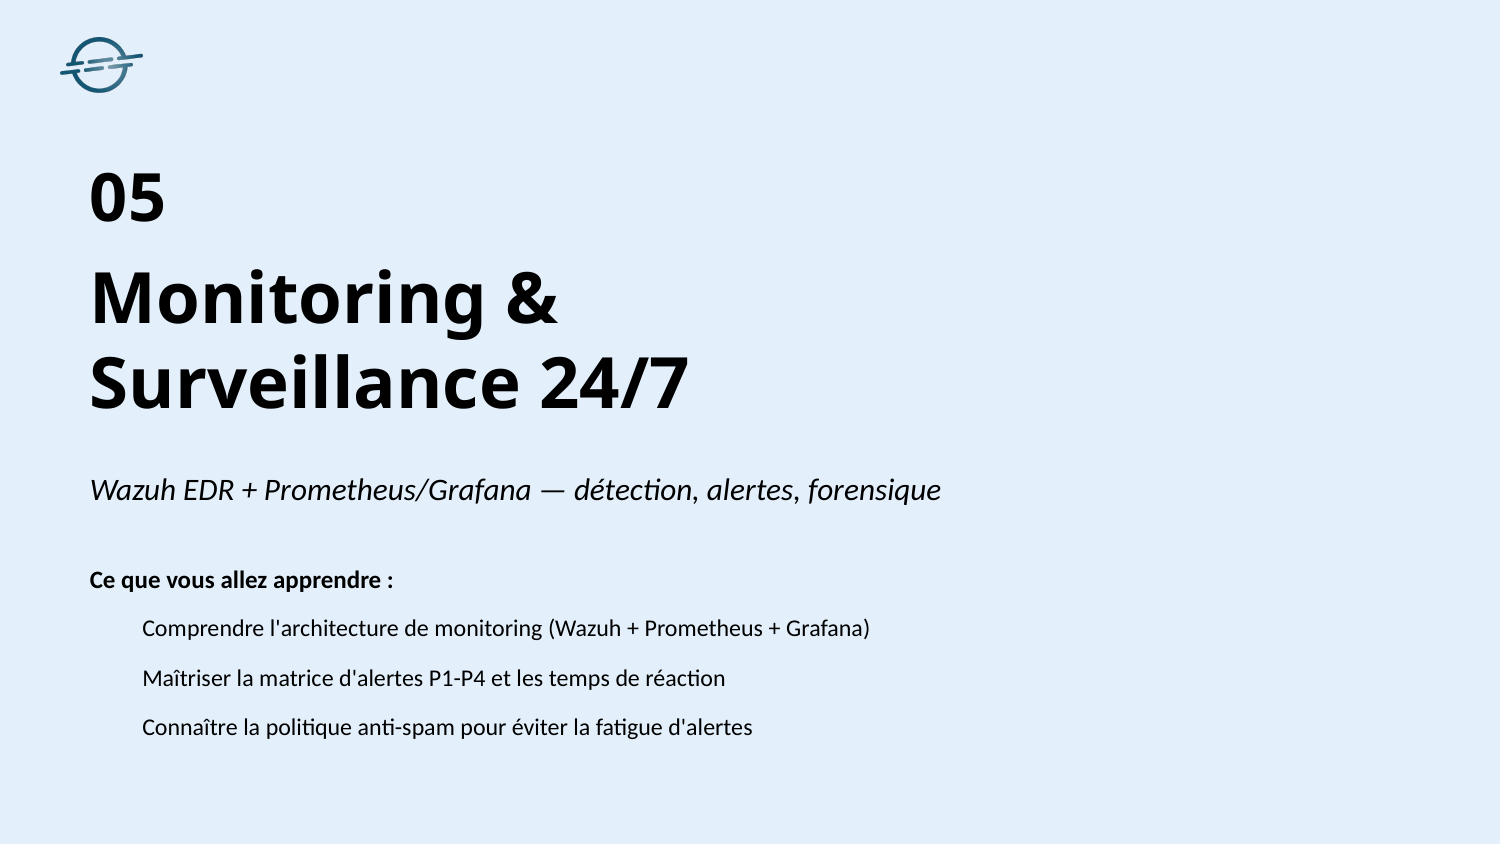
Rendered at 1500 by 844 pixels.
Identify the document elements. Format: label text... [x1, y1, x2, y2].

text_box Monitoring & Surveillance 24/7 [74, 239, 975, 435]
text_box Maîtriser la matrice d'alertes P1-P4 et les temps de réaction [127, 653, 1328, 699]
picture [60, 37, 143, 93]
text_box Connaître la politique anti-spam pour éviter la fatigue d'alertes [127, 703, 1328, 749]
text_box Comprendre l'architecture de monitoring (Wazuh + Prometheus + Grafana) [127, 604, 1328, 650]
text_box Wazuh EDR + Prometheus/Grafana — détection, alertes, forensique [74, 449, 1275, 525]
text_box Ce que vous allez apprendre : [74, 555, 975, 603]
text_box 05 [74, 149, 195, 239]
